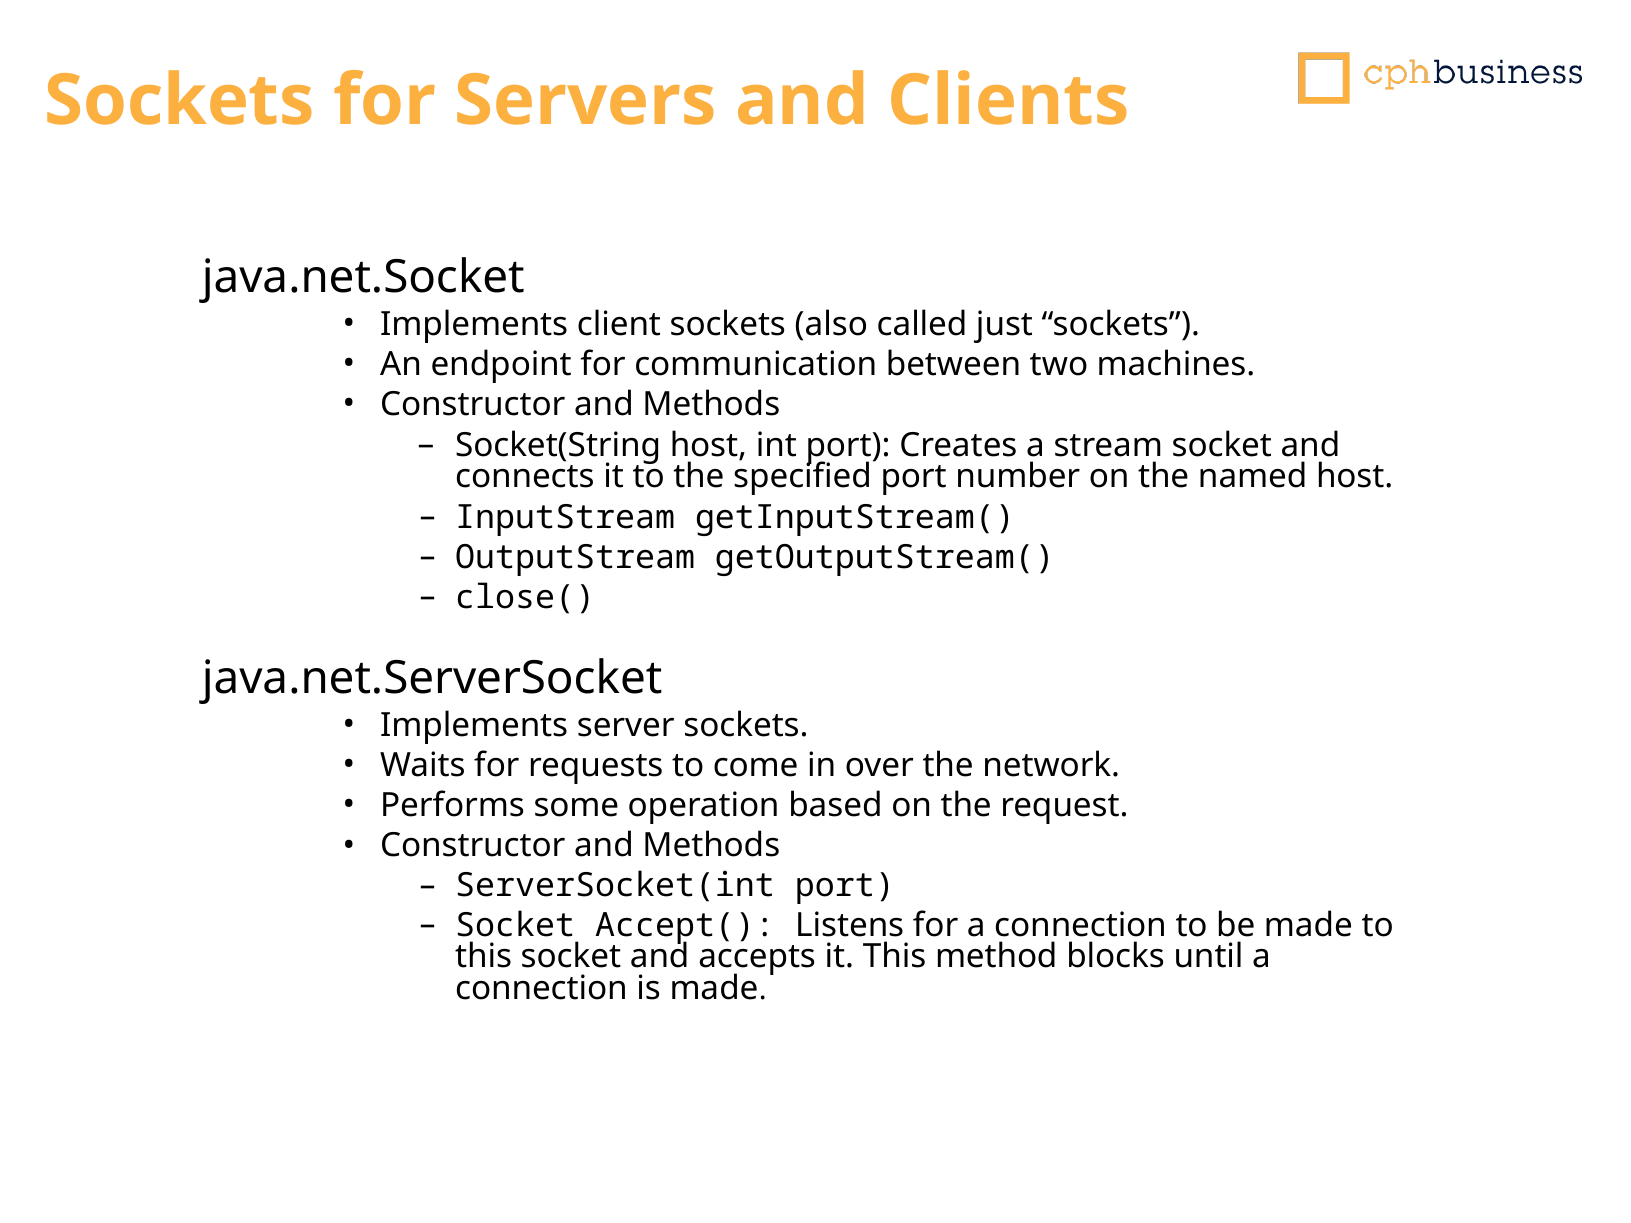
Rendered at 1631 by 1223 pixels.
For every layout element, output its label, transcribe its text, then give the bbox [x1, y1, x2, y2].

text_box java.net.Socket Implements client sockets (also called just “sockets”). An endpoint for communication between two machines. Constructor and Methods Socket(String host, int port): Creates a stream socket and connects it to the specified port number on the named host. InputStream getInputStream() OutputStream getOutputStream() close() java.net.ServerSocket Implements server sockets. Waits for requests to come in over the network. Performs some operation based on the request. Constructor and Methods ServerSocket(int port) Socket Accept(): Listens for a connection to be made to this socket and accepts it. This method blocks until a connection is made. [177, 249, 1453, 1093]
text_box Sockets for Servers and Clients [29, 46, 1364, 170]
picture [1247, 1, 1631, 155]
